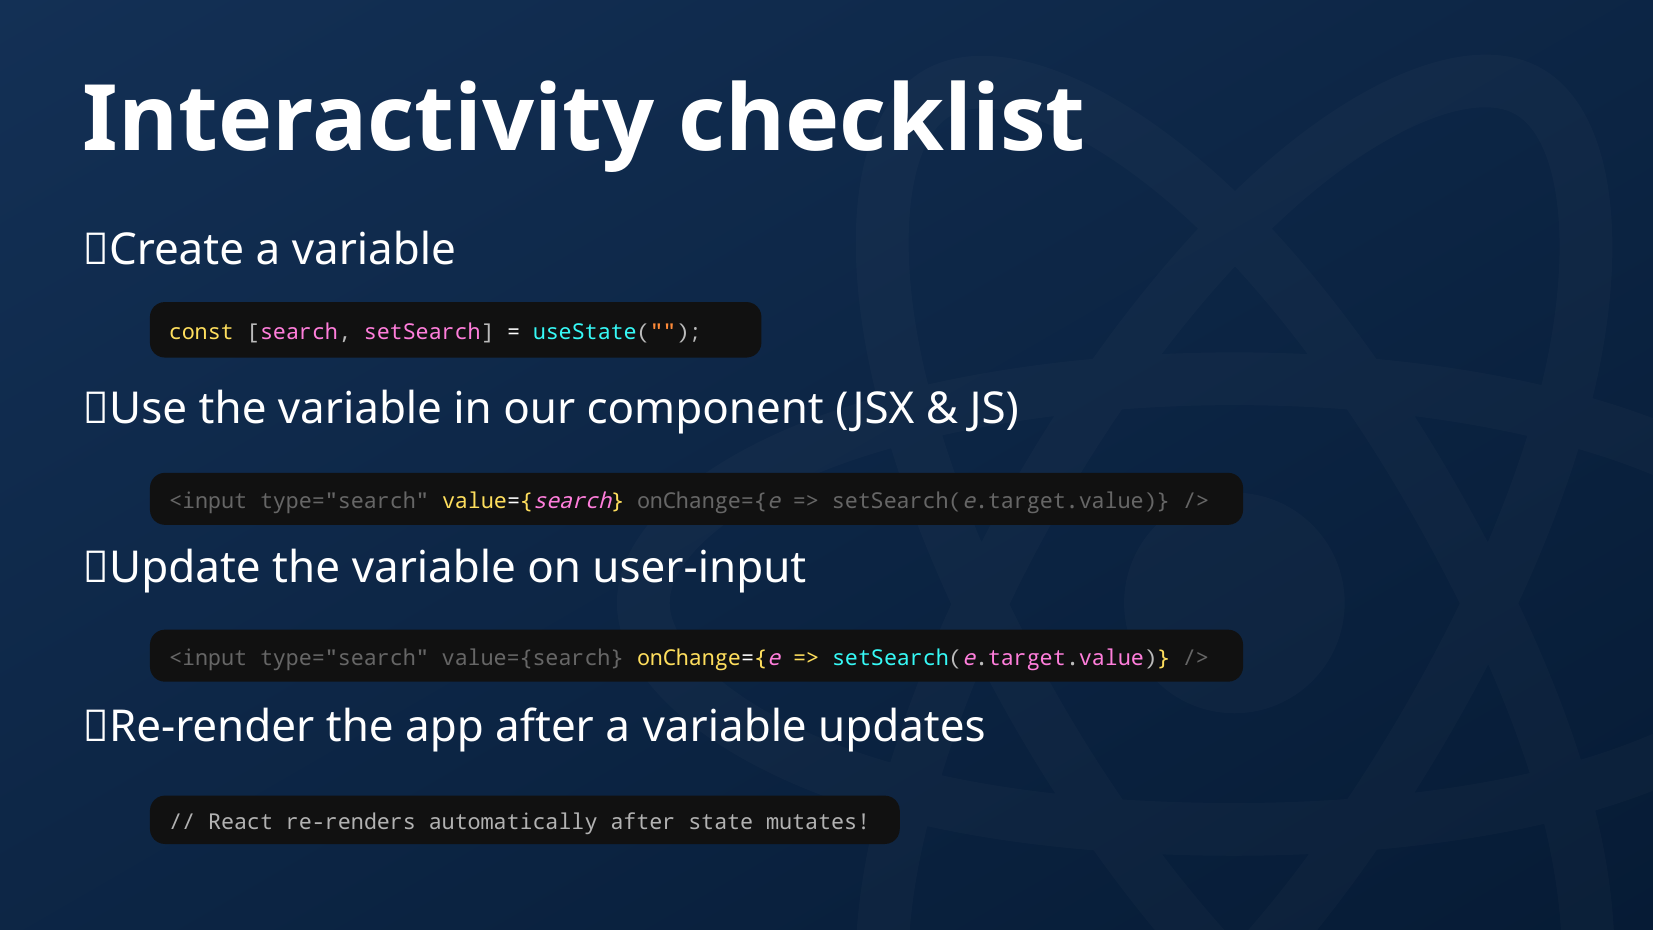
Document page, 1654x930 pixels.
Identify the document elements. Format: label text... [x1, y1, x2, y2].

text_box const [search, setSearch] = useState(""); [149, 302, 762, 358]
text_box // React re-renders automatically after state mutates! [149, 795, 900, 845]
text_box <input type="search" value={search} onChange={e => setSearch(e.target.value)} /> [149, 629, 1244, 682]
text_box <input type="search" value={search} onChange={e => setSearch(e.target.value)} /> [149, 472, 1244, 525]
list ✅Create a variable ✅Use the variable in our component (JSX & JS) ✅Update the variable on user-input ✅Re-render the app after a variable updates [82, 217, 1571, 757]
title Interactivity checklist [82, 37, 1571, 193]
